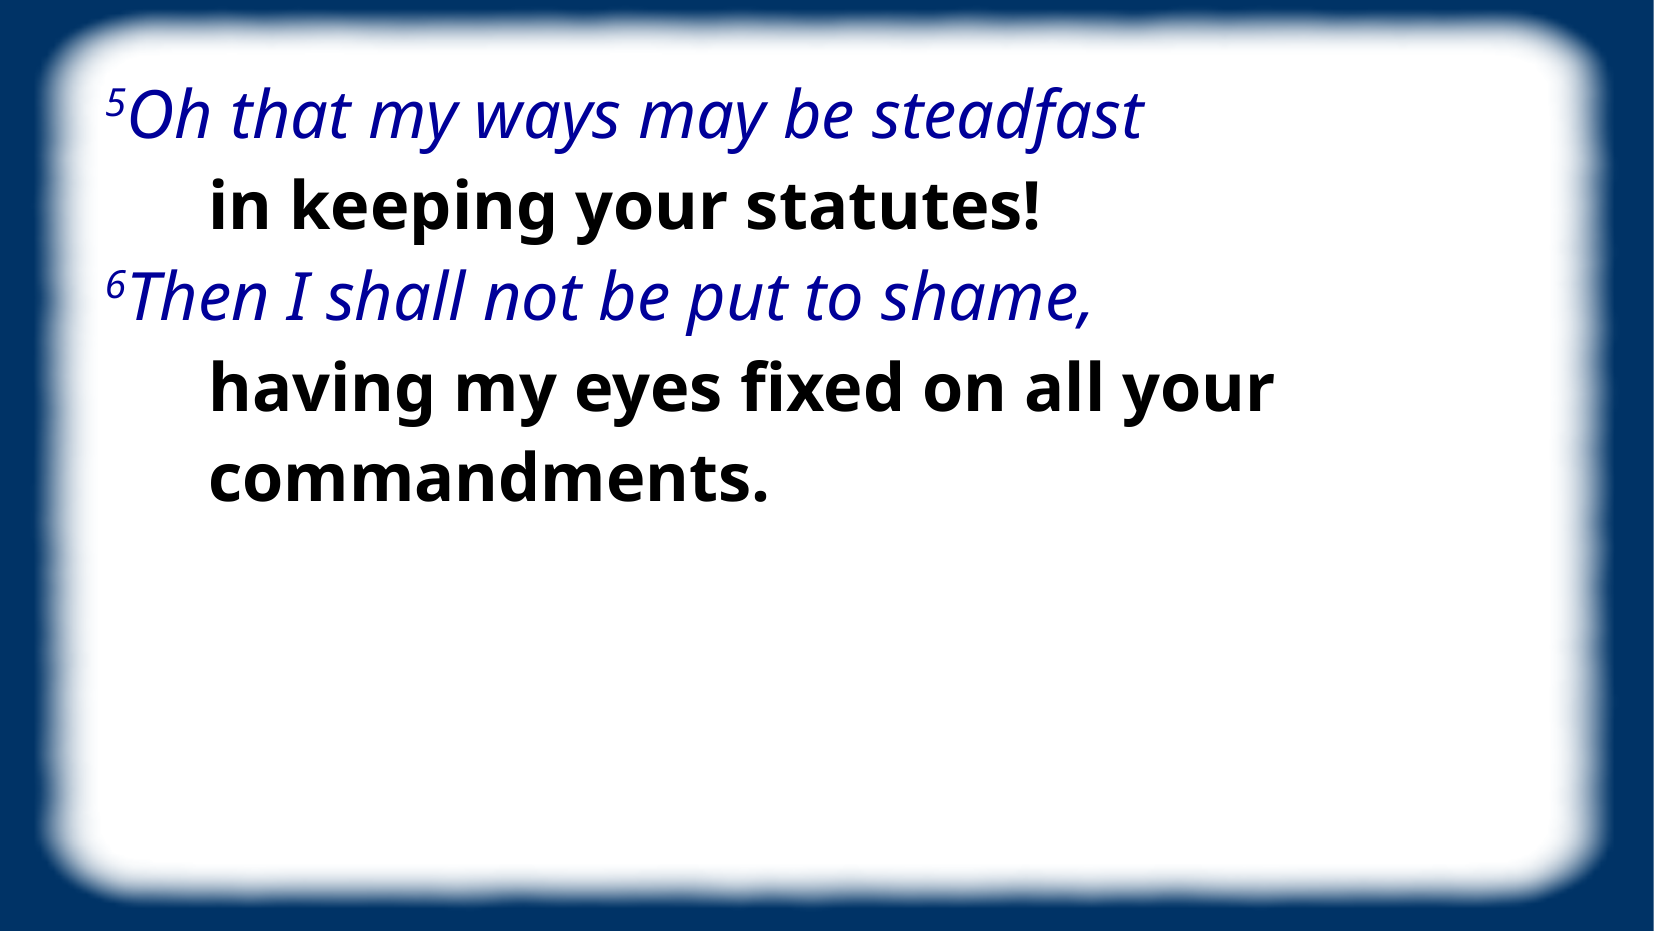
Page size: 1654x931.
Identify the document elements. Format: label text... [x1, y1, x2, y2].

text_box 5Oh that my ways may be steadfast in keeping your statutes! 6Then I shall not be put to shame, having my eyes fixed on all your commandments. [90, 60, 1546, 519]
picture [0, 0, 1654, 931]
